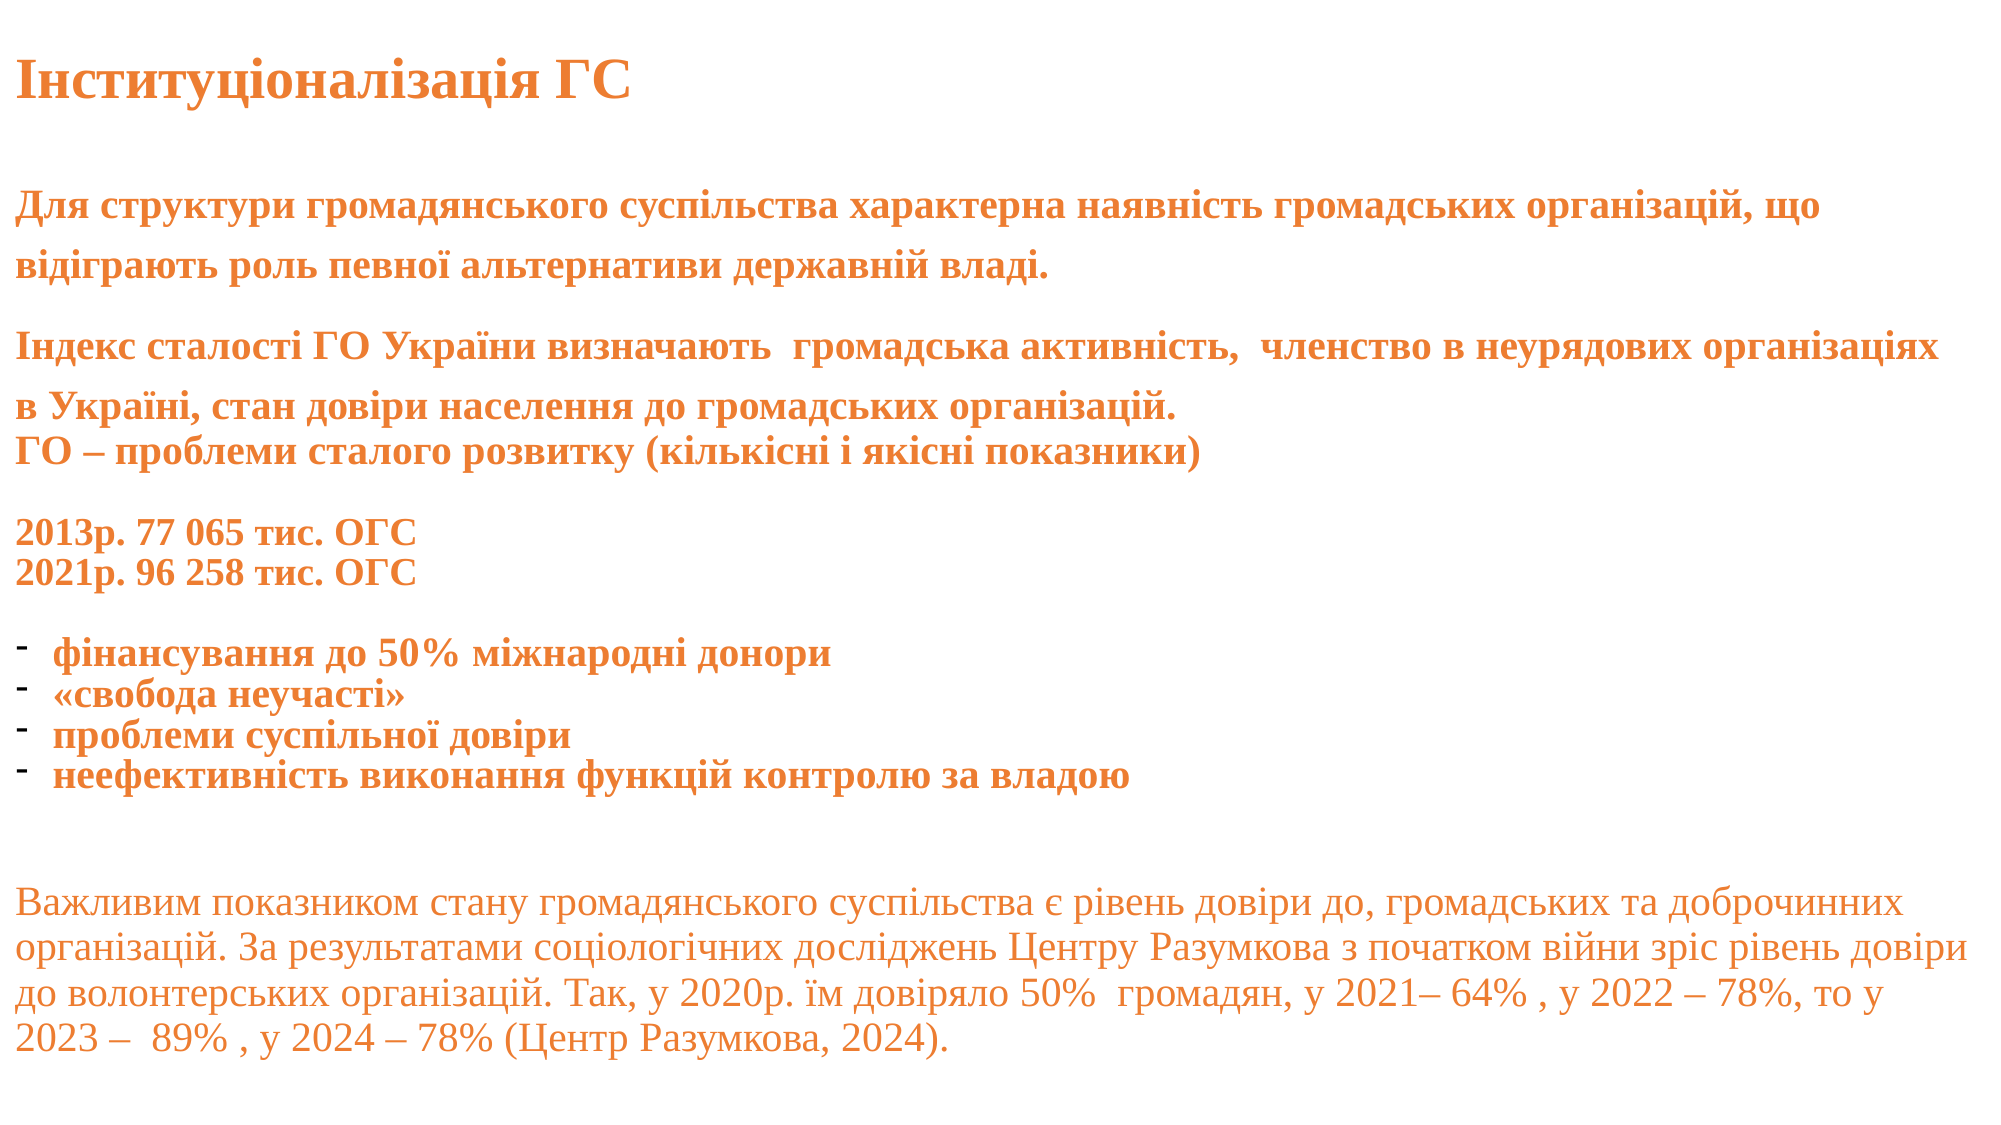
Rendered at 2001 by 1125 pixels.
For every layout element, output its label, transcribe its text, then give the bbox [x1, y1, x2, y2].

title Інституціоналізація ГС [0, 0, 1849, 158]
list Для структури громадянського суспільства характерна наявність громадських організацій, що відіграють роль певної альтернативи державній владі. Індекс сталості ГО України визначають громадська активність, членство в неурядових організаціях в Україні, стан довіри населення до громадських організацій. ГО – проблеми сталого розвитку (кількісні і якісні показники) 2013р. 77 065 тис. ОГС 2021р. 96 258 тис. ОГС фінансування до 50% міжнародні донори «свобода неучасті» проблеми суспільної довіри неефективність виконання функцій контролю за владою Важливим показником стану громадянського суспільства є рівень довіри до, громадських та доброчинних організацій. За результатами соціологічних досліджень Центру Разумкова з початком війни зріс рівень довіри до волонтерських організацій. Так, у 2020р. їм довіряло 50% громадян, у 2021– 64% , у 2022 – 78%, то у 2023 – 89% , у 2024 – 78% (Центр Разумкова, 2024). [0, 158, 1984, 1125]
